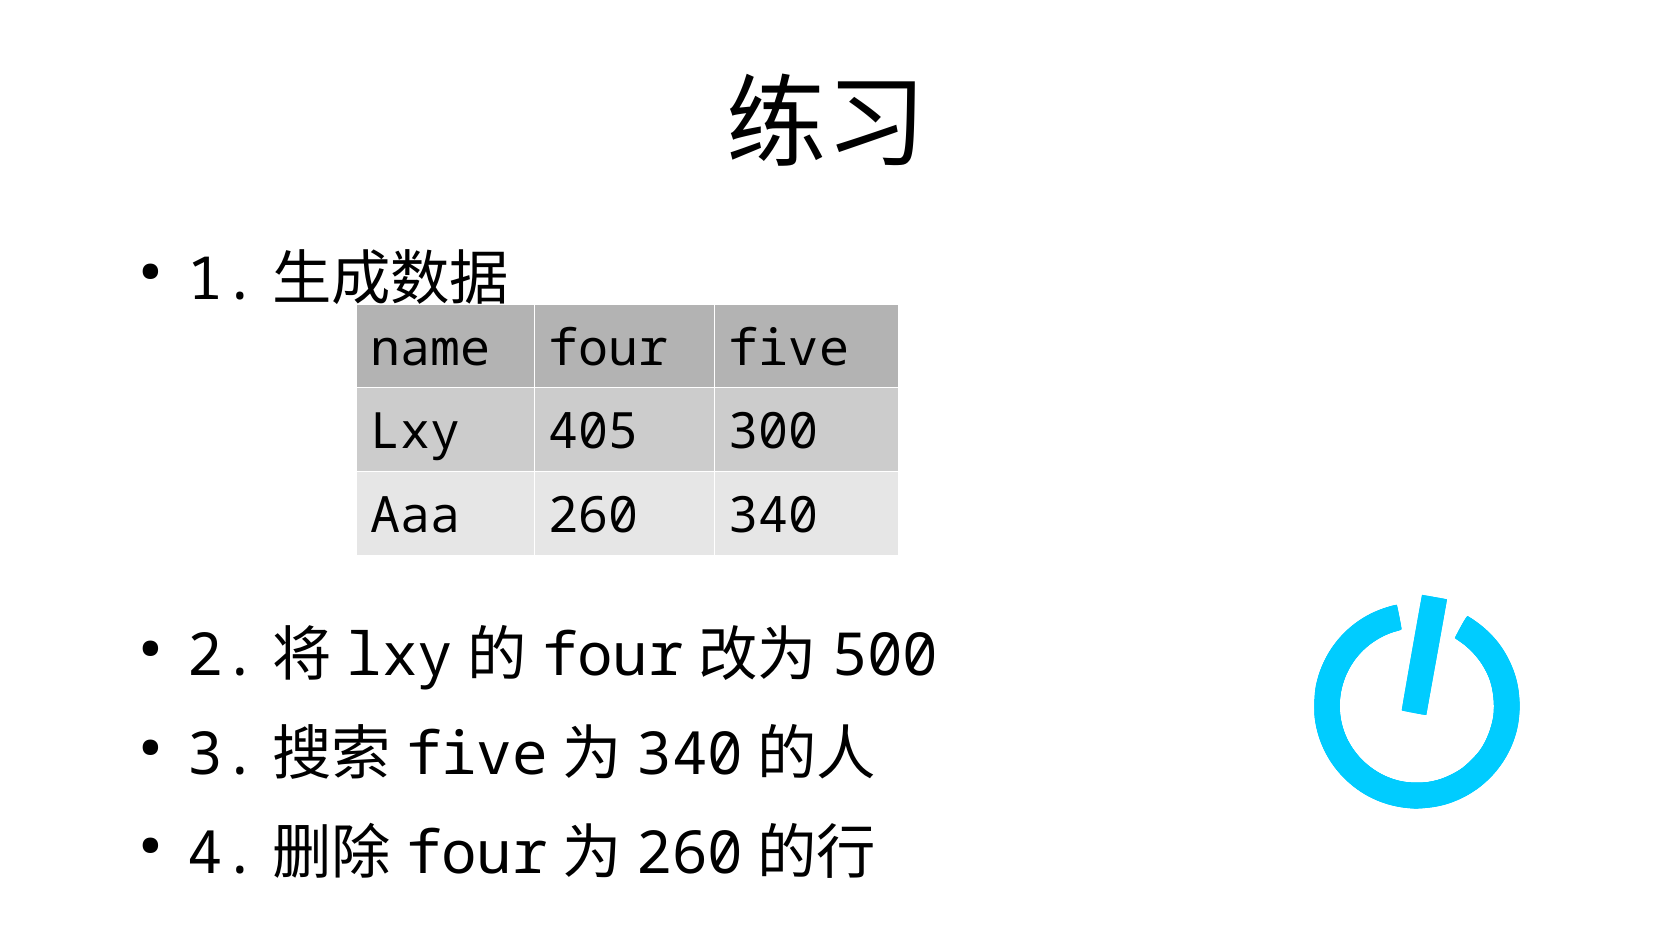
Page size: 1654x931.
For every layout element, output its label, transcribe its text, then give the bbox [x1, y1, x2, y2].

table_cell 405 [535, 388, 714, 471]
table_header name [357, 305, 534, 387]
table_cell 260 [535, 472, 714, 555]
table_cell Lxy [357, 388, 534, 471]
table_cell 300 [715, 388, 898, 471]
title 练习 [82, 37, 1571, 193]
table_cell Aaa [357, 472, 534, 555]
table_header four [535, 305, 714, 387]
list 1.生成数据 2.将lxy的four改为500 3.搜索five为340的人 4.删除four为260的行 [124, 217, 1613, 898]
table_cell 340 [715, 472, 898, 555]
table_header five [715, 305, 898, 387]
